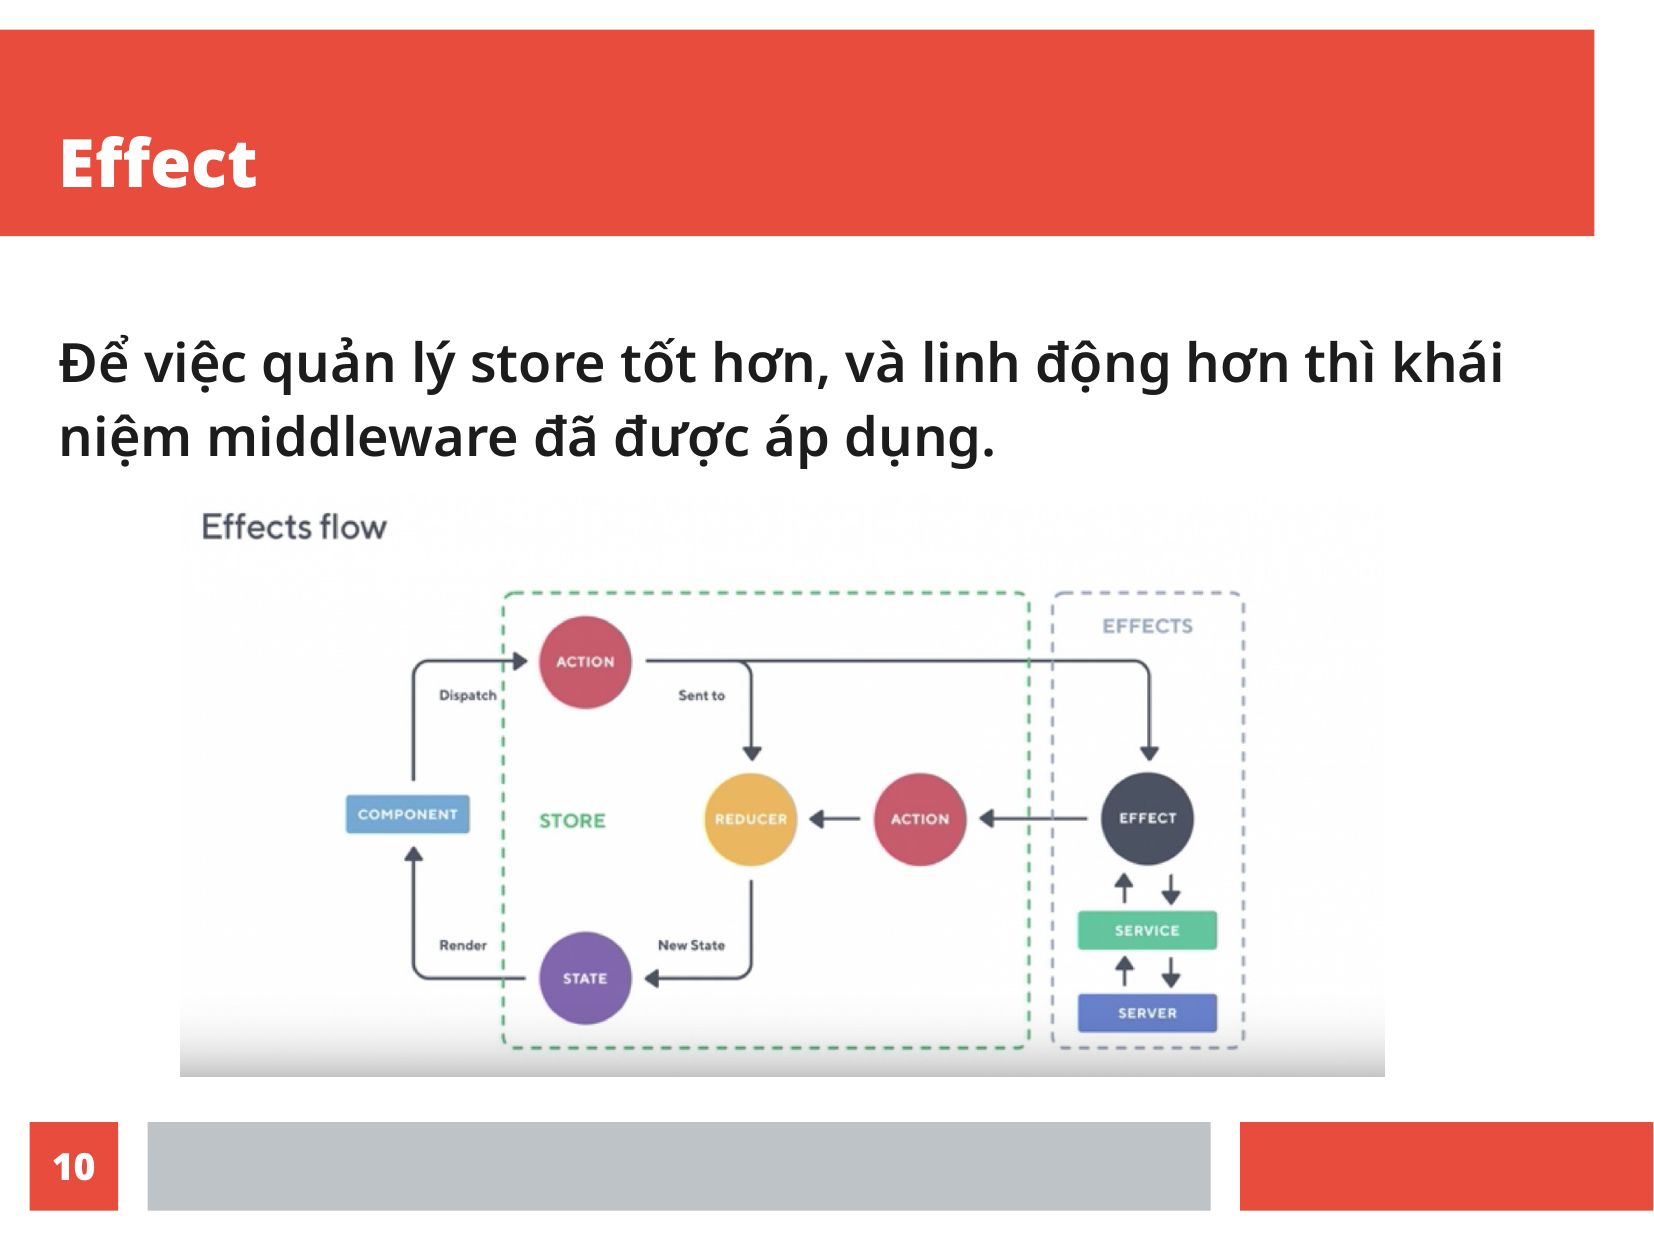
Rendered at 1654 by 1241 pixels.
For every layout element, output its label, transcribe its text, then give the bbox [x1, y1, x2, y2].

title Effect [59, 59, 1595, 207]
picture [180, 494, 1385, 1077]
list Để việc quản lý store tốt hơn, và linh động hơn thì khái niệm middleware đã được áp dụng. [59, 324, 1565, 1093]
